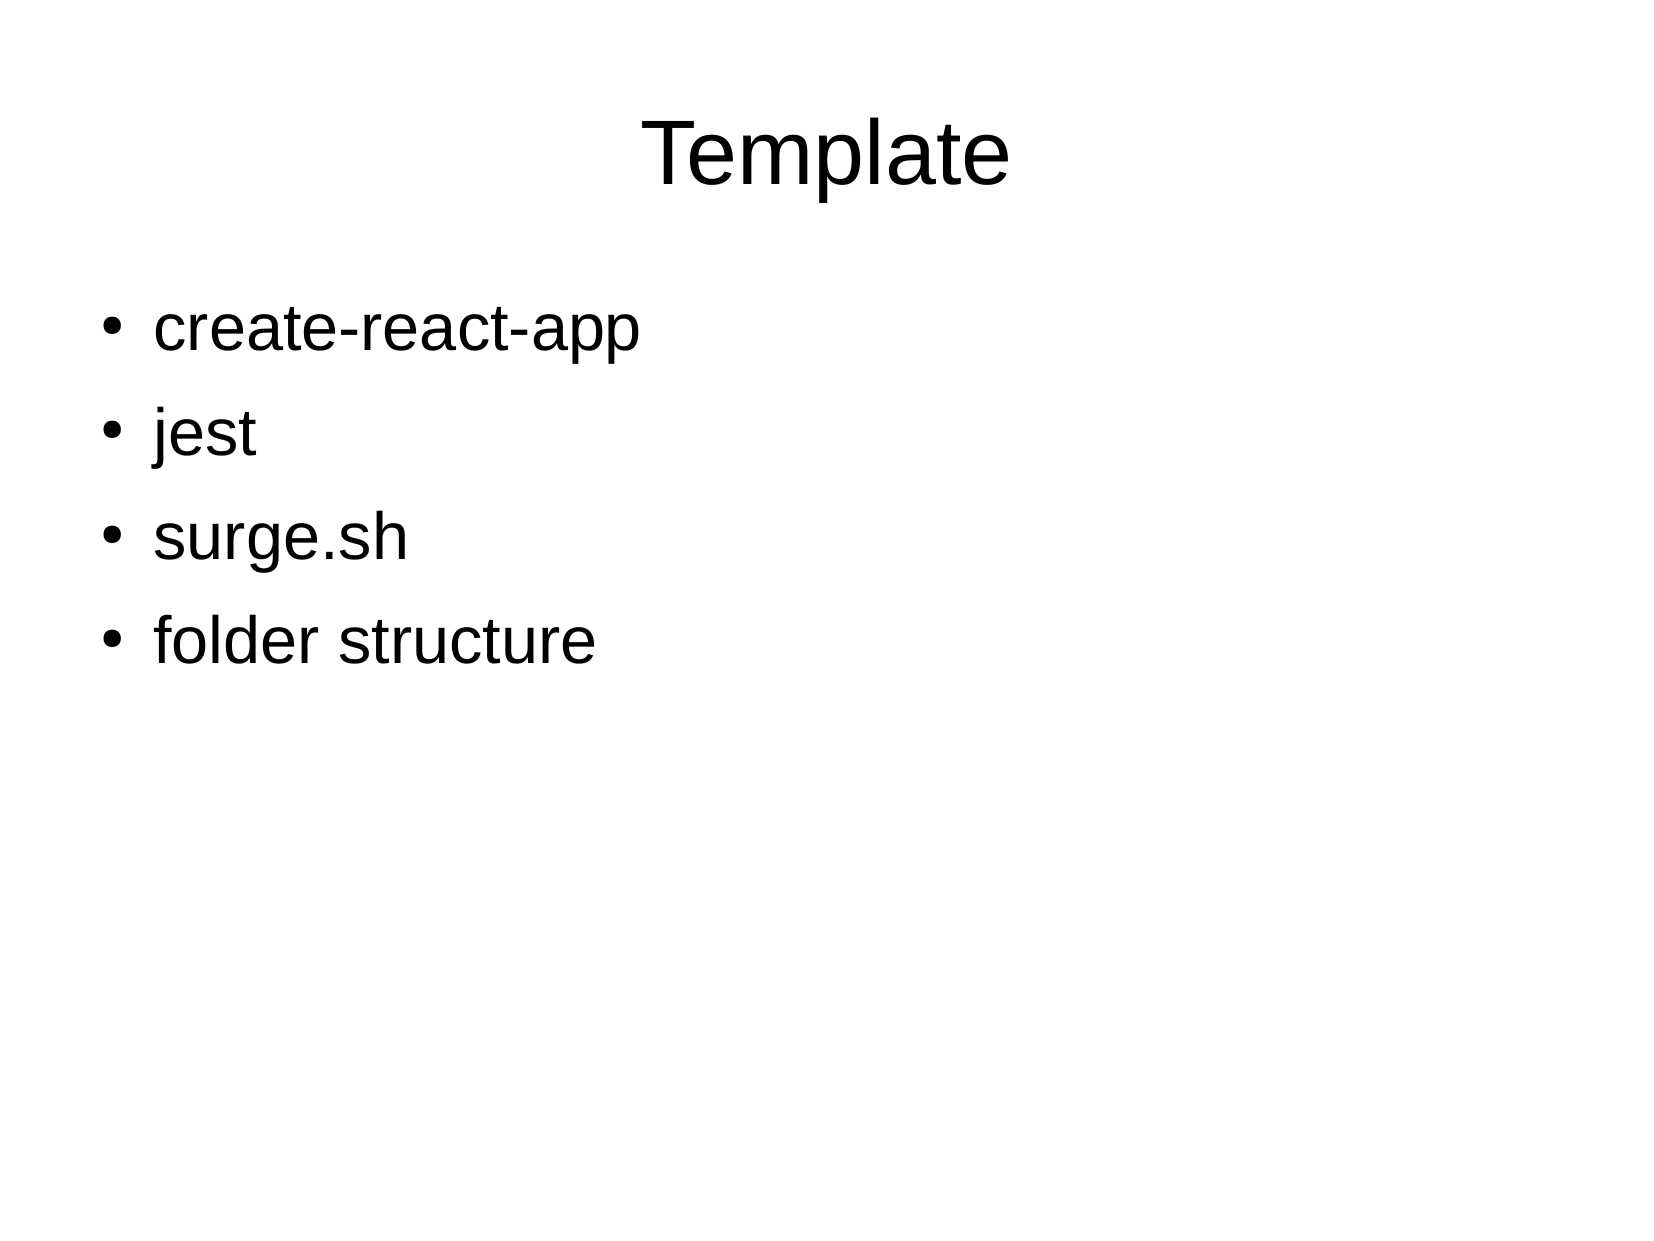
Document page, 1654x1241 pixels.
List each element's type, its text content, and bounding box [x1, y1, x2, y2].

title Template [82, 49, 1571, 257]
list create-react-app jest surge.sh folder structure [82, 290, 1571, 1010]
